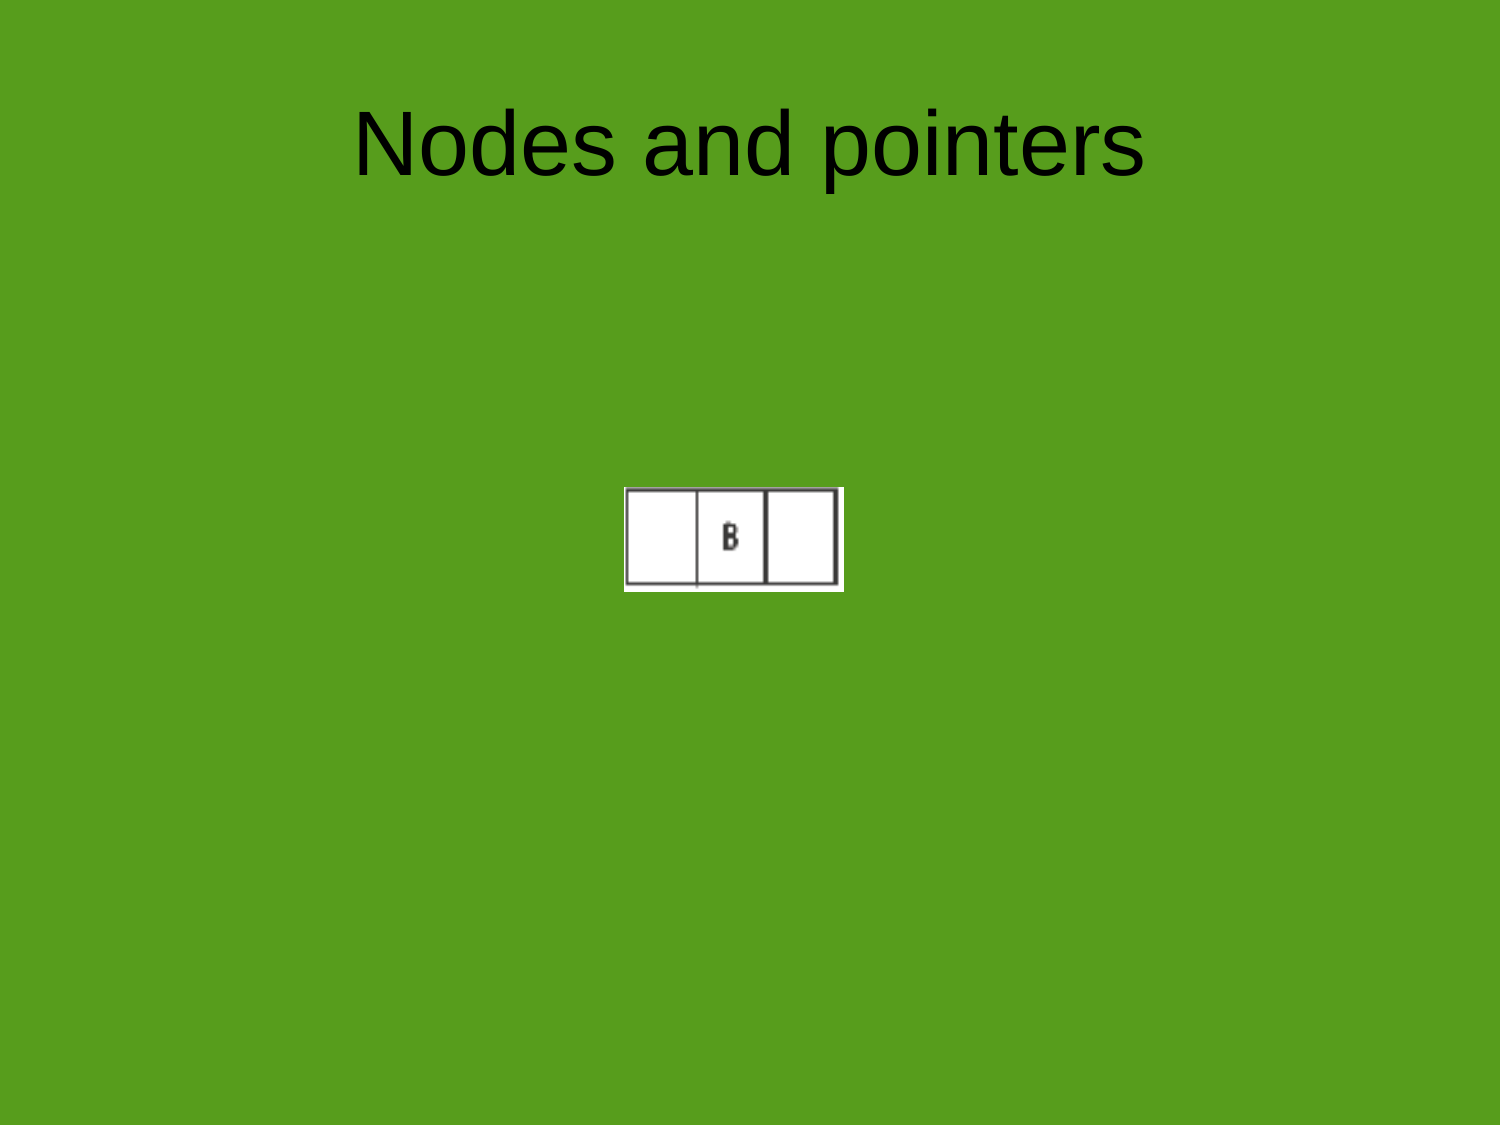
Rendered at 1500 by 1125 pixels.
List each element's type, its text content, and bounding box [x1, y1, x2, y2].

title Nodes and pointers [75, 45, 1426, 233]
picture [624, 487, 844, 592]
